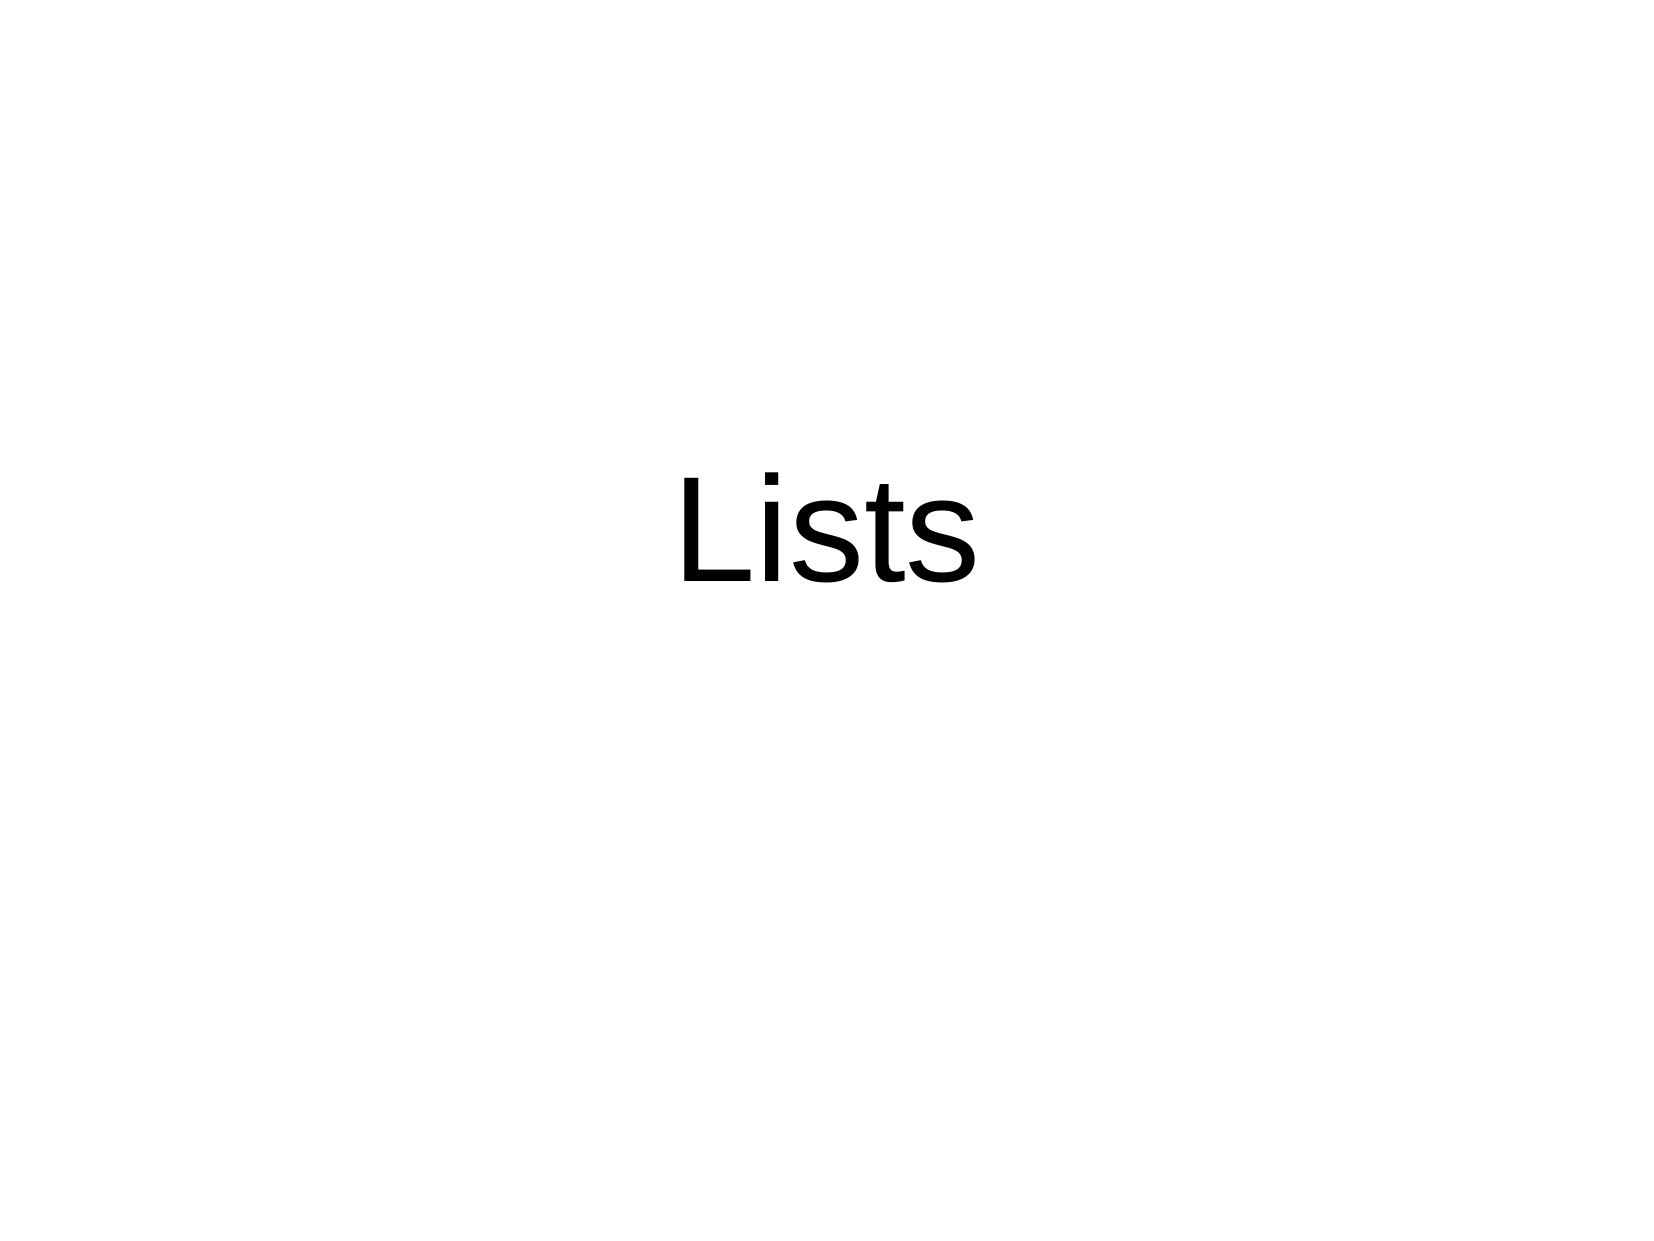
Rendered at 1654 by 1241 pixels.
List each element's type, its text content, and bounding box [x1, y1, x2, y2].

subtitle Lists [82, 49, 1571, 1010]
